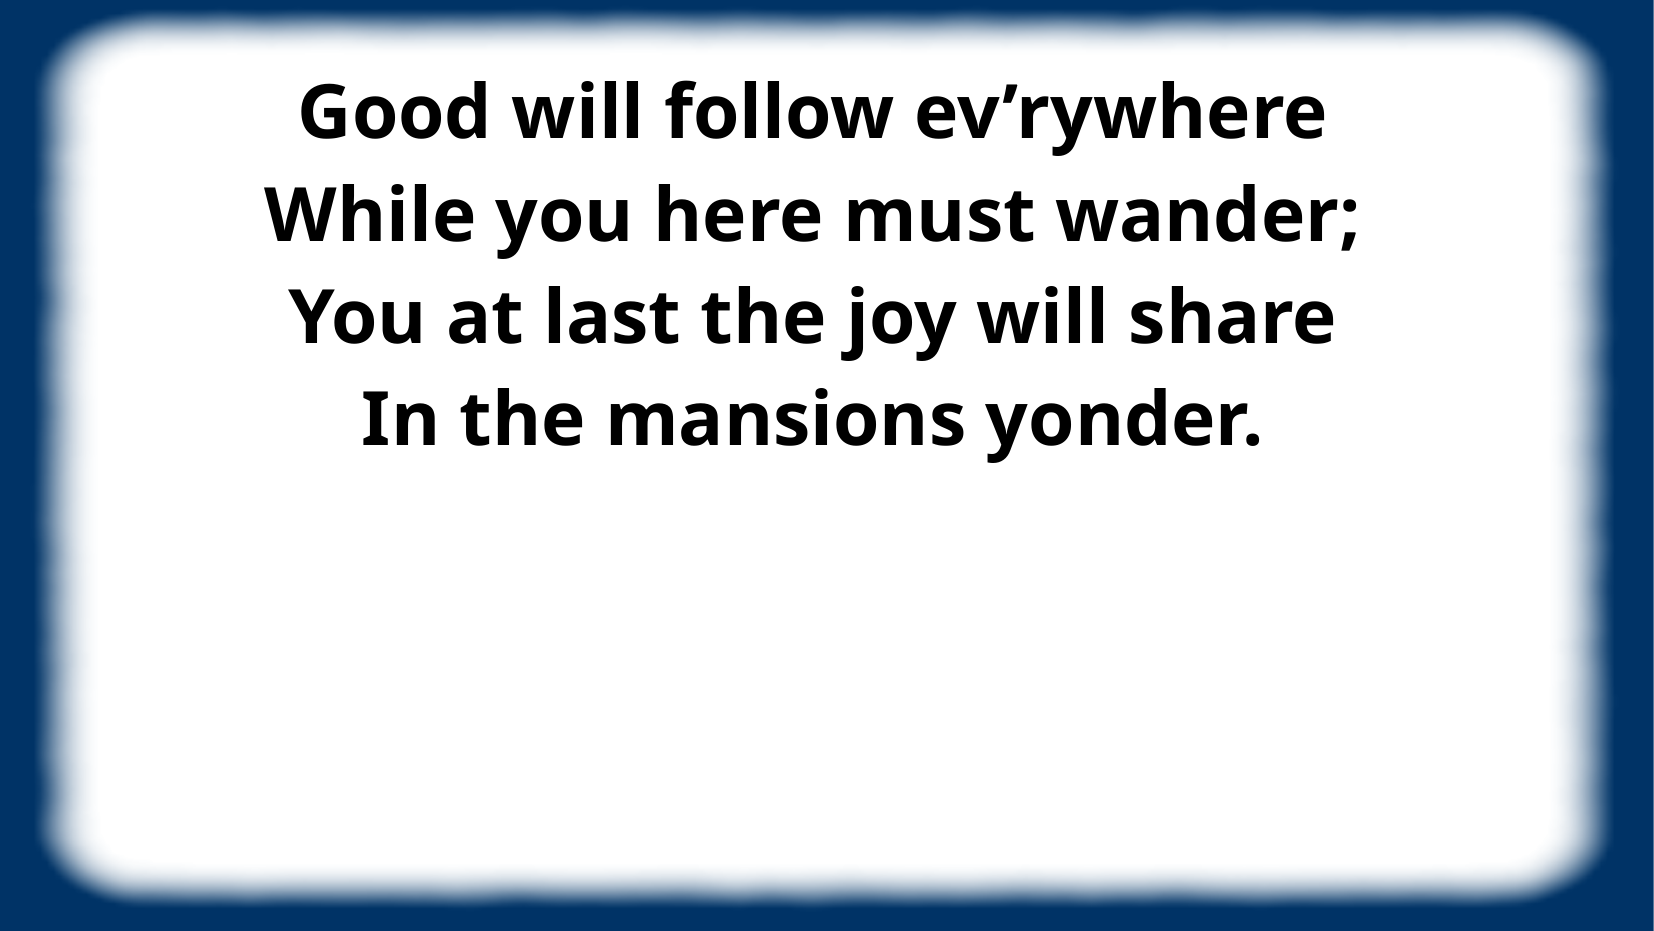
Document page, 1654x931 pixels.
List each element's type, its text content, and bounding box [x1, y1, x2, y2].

picture [0, 0, 1654, 931]
text_box Good will follow ev’rywhere While you here must wander; You at last the joy will share In the mansions yonder. [123, 51, 1504, 466]
